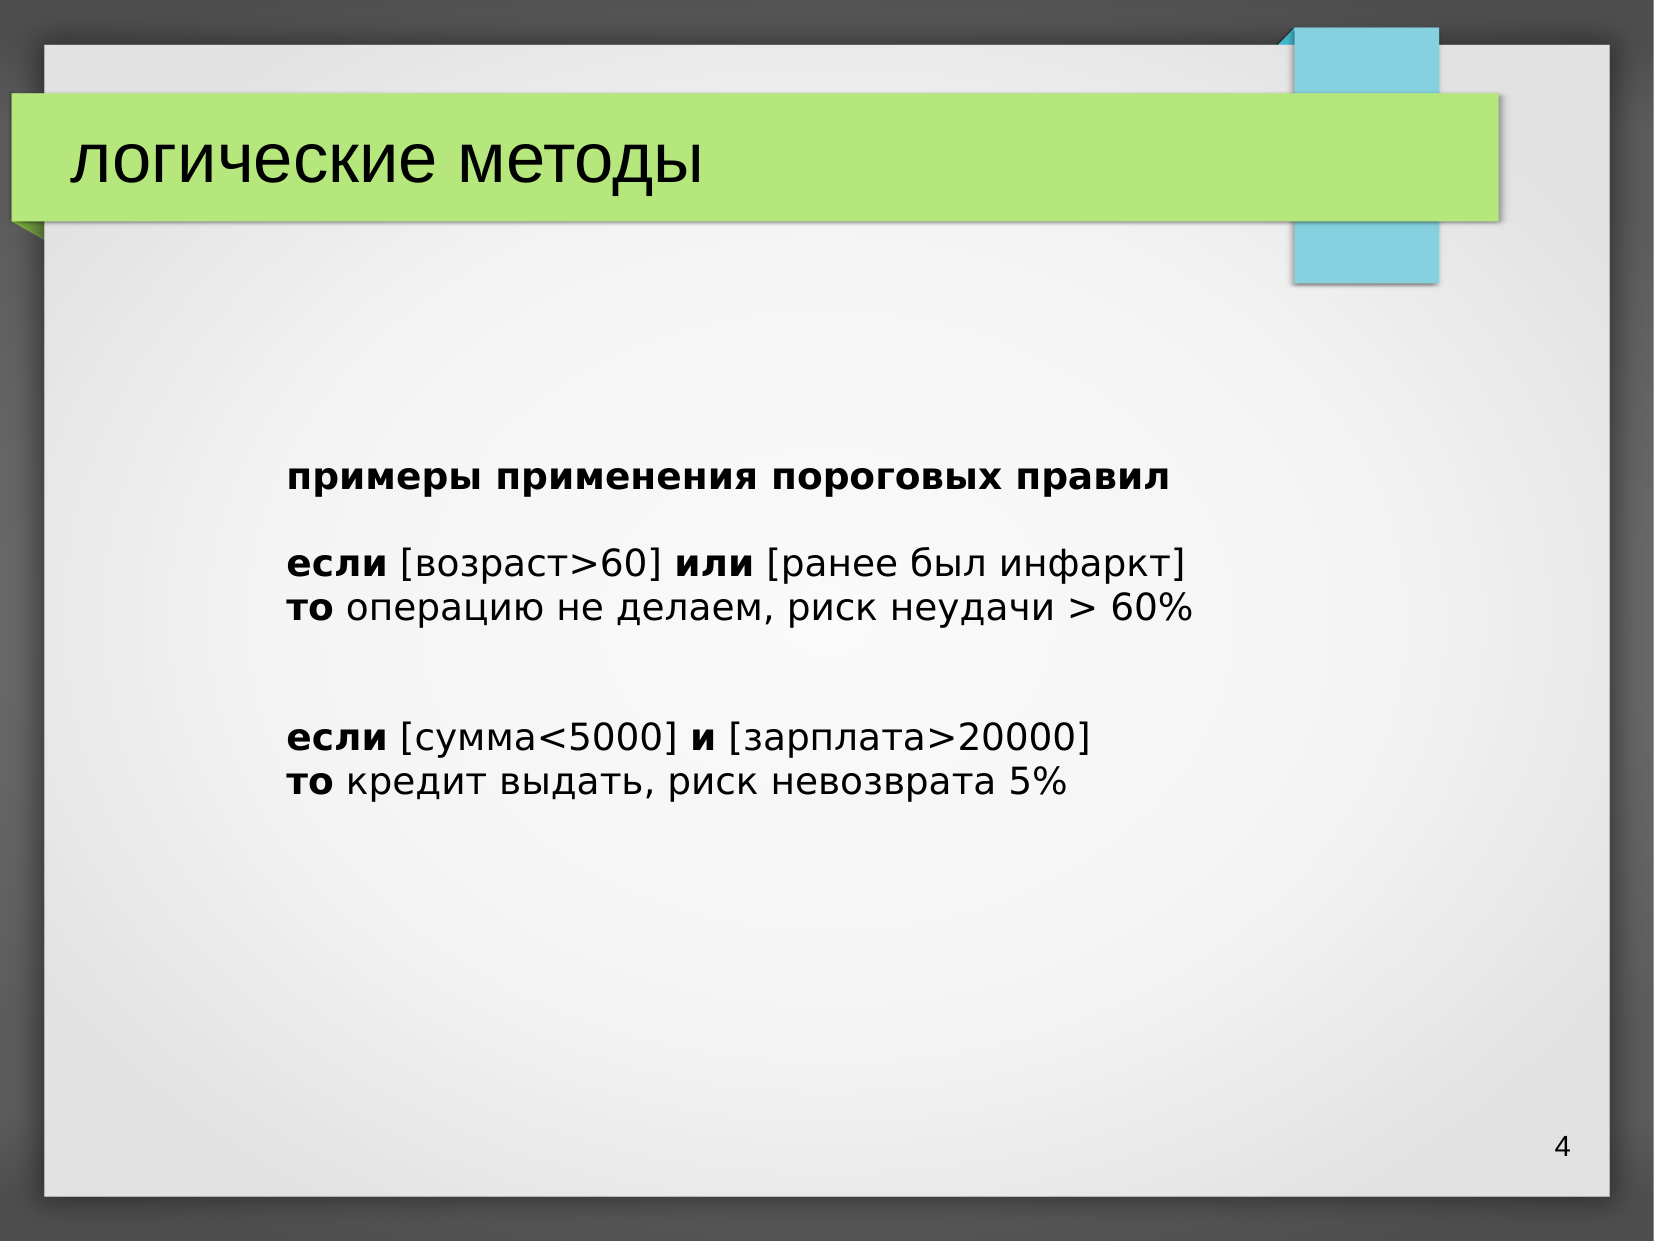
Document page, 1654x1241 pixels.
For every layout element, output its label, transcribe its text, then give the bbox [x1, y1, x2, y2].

title логические методы [70, 118, 1205, 199]
text_box примеры применения пороговых правил если [возраст>60] или [ранее был инфаркт] то операцию не делаем, риск неудачи > 60% если [сумма<5000] и [зарплата>20000] то кредит выдать, риск невозврата 5% [271, 447, 1323, 898]
picture [0, 0, 1654, 1241]
